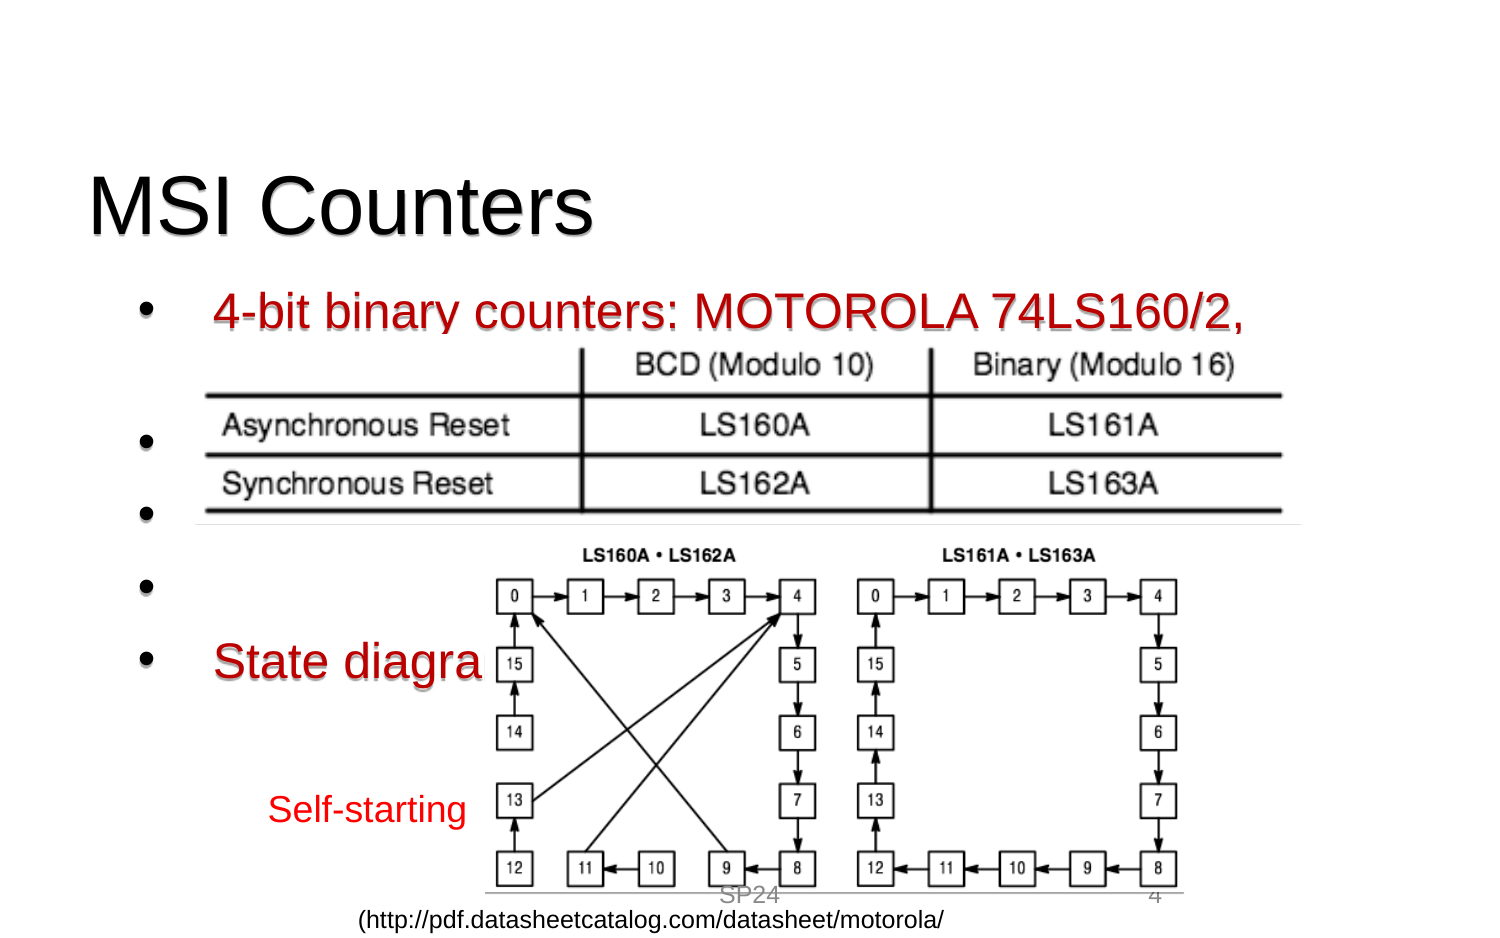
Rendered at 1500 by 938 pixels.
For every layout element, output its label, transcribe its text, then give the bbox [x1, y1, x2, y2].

picture [195, 334, 1305, 524]
title MSI Counters [72, 143, 1434, 251]
picture [485, 541, 1186, 893]
text_box Self-starting [252, 777, 486, 839]
list 4-bit binary counters: MOTOROLA 74LS160/2, 74LS161/3 State diagram: [122, 270, 1434, 849]
text_box (http://pdf.datasheetcatalog.com/datasheet/motorola/SN54LS162J.pdf) [342, 896, 1158, 938]
footer SP24 [496, 868, 1004, 919]
slide_number <number> [1158, 868, 1471, 919]
